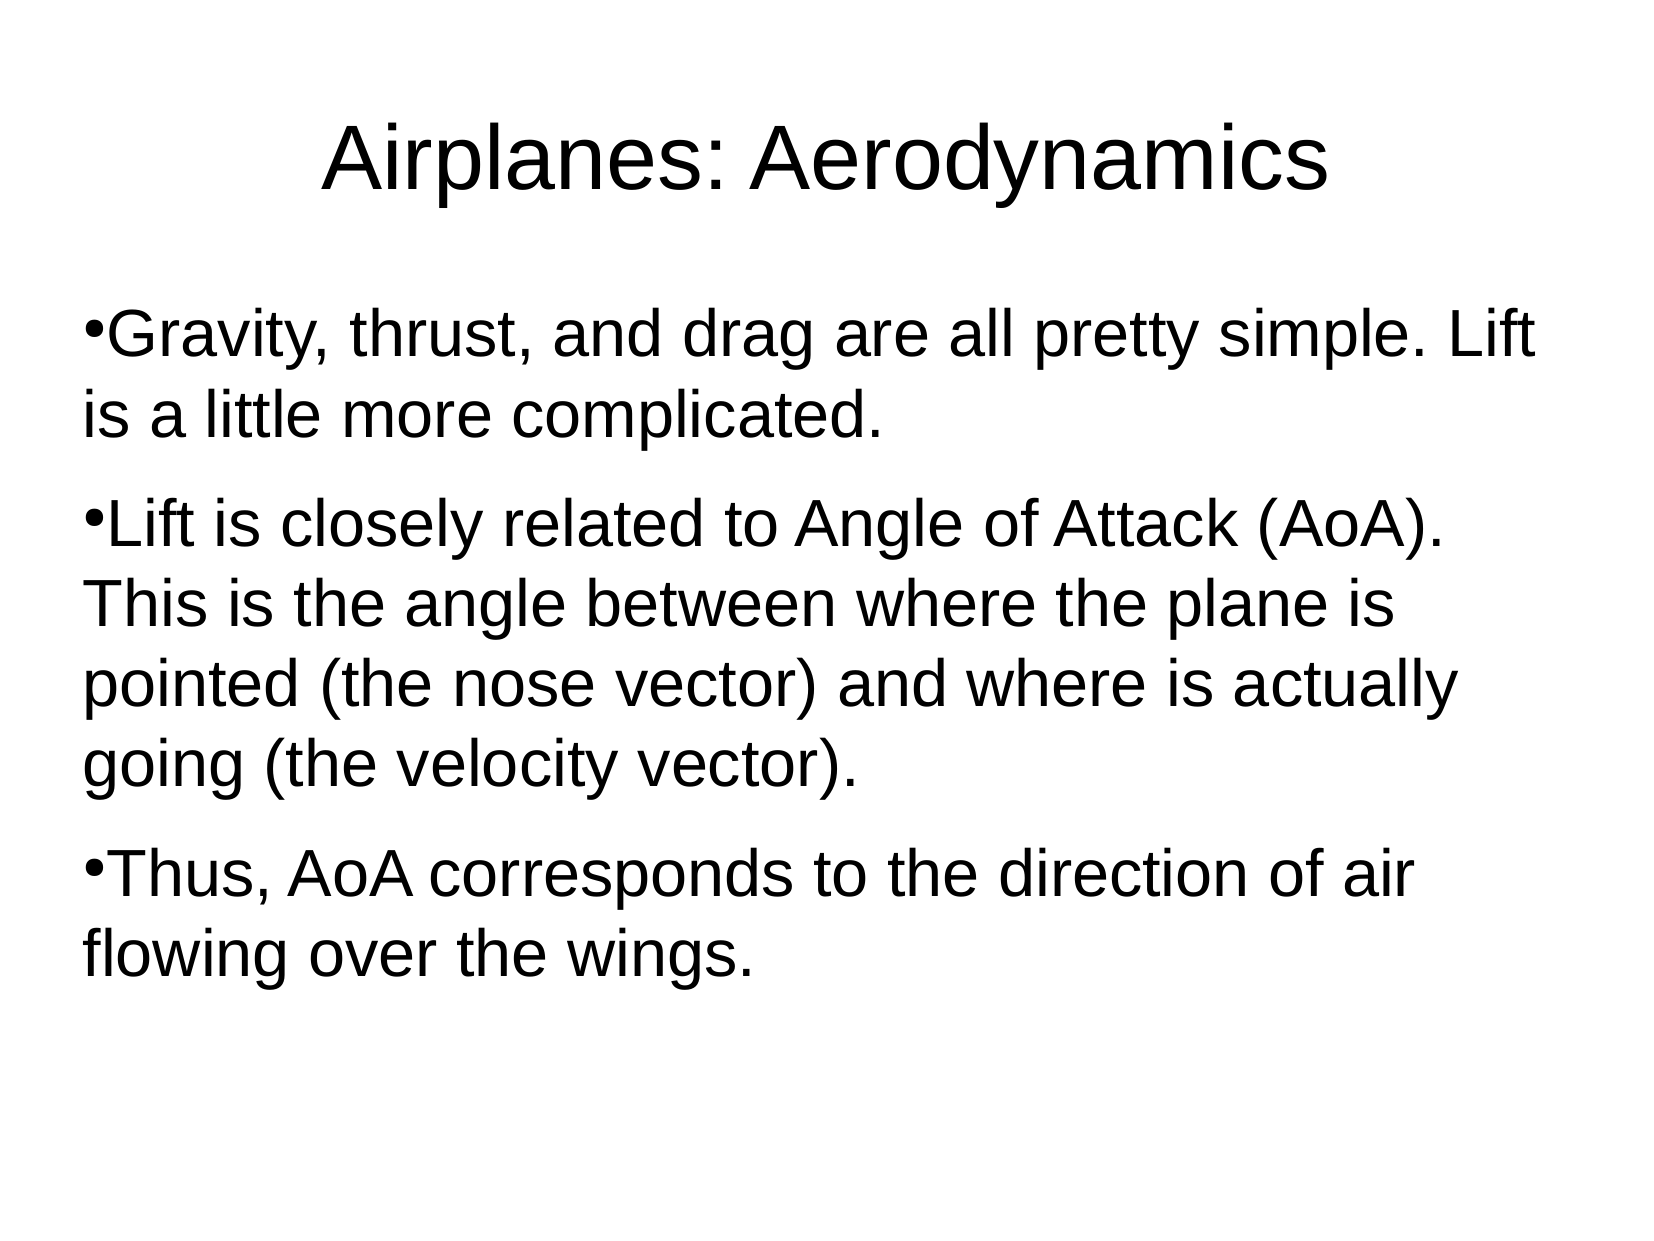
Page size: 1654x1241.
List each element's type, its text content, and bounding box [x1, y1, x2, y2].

title Airplanes: Aerodynamics [82, 49, 1571, 257]
list Gravity, thrust, and drag are all pretty simple. Lift is a little more complicated. Lift is closely related to Angle of Attack (AoA). This is the angle between where the plane is pointed (the nose vector) and where is actually going (the velocity vector). Thus, AoA corresponds to the direction of air flowing over the wings. [82, 290, 1571, 1010]
